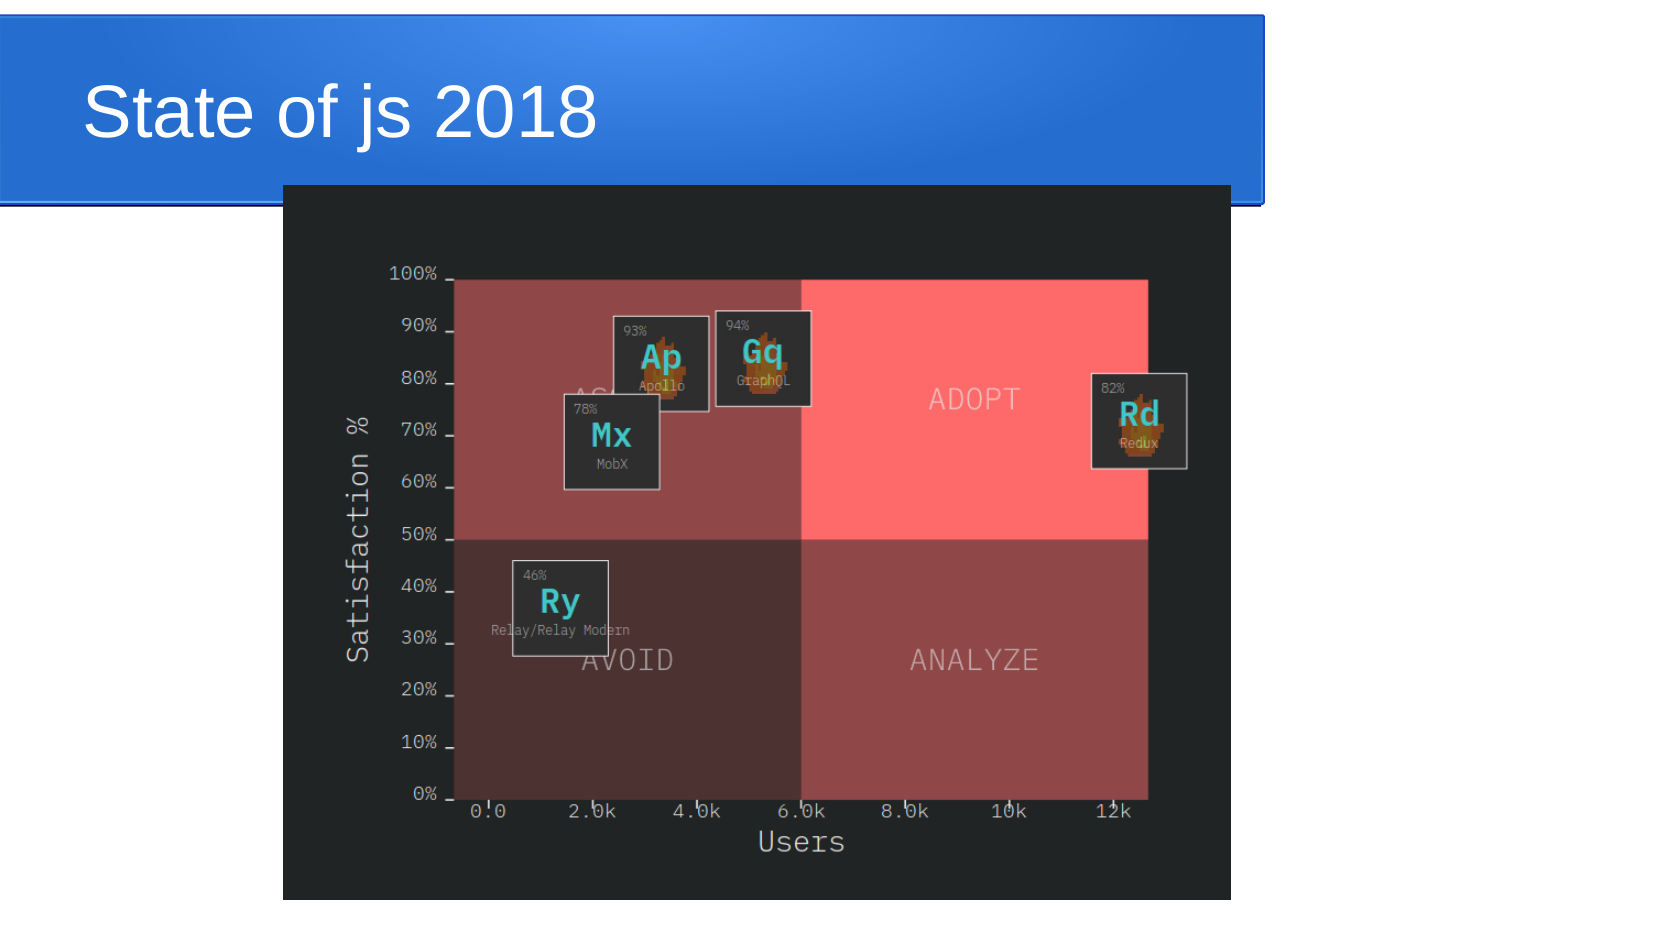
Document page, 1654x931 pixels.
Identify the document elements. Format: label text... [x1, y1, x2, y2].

title State of js 2018 [82, 35, 1235, 189]
picture [283, 185, 1231, 901]
